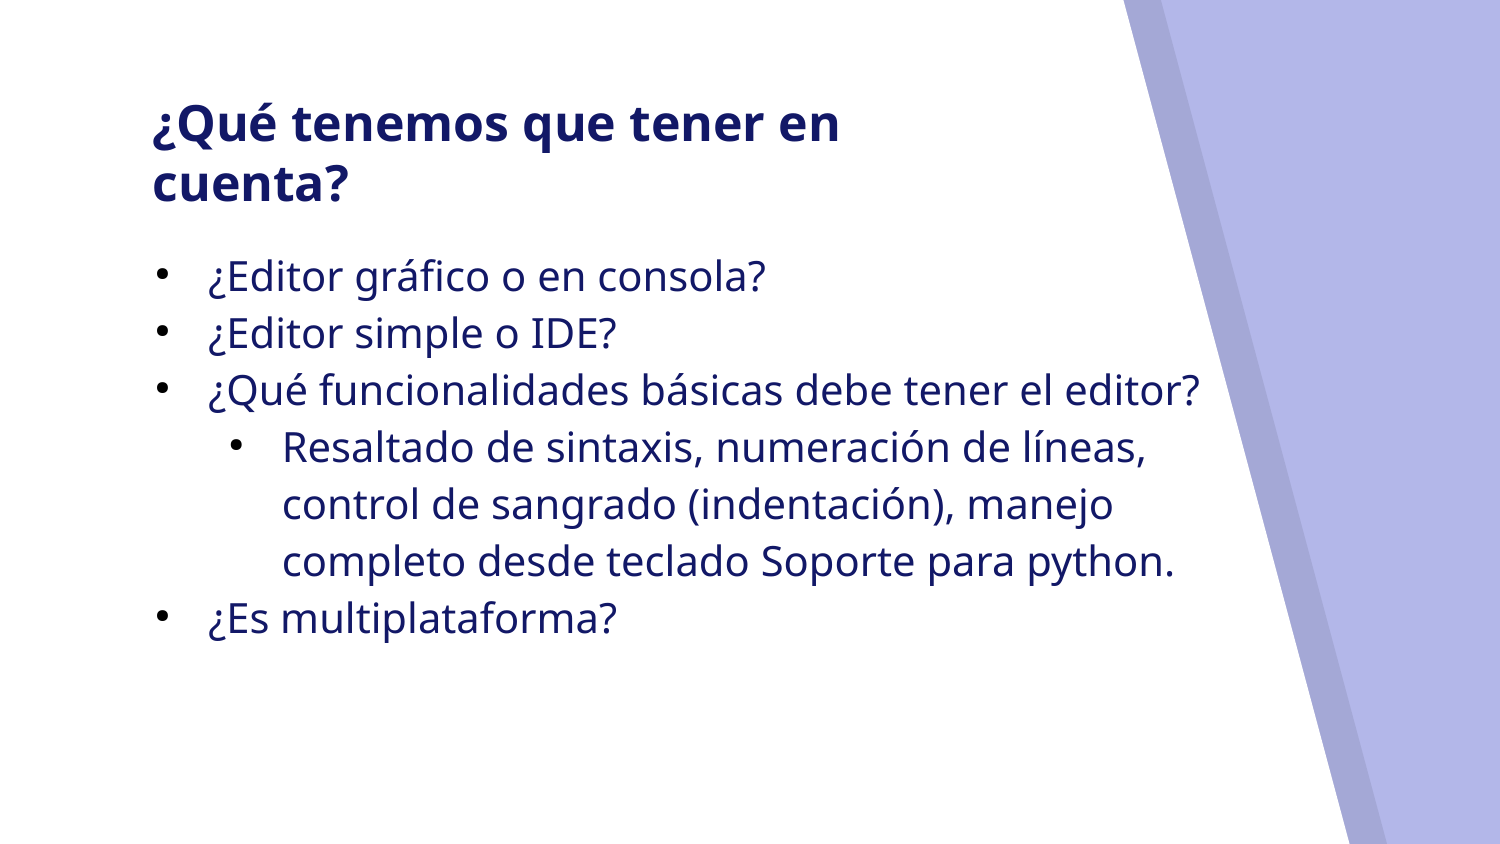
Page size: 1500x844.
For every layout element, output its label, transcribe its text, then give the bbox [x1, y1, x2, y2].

list ¿Editor gráfico o en consola? ¿Editor simple o IDE? ¿Qué funcionalidades básicas debe tener el editor? Resaltado de sintaxis, numeración de líneas, control de sangrado (indentación), manejo completo desde teclado Soporte para python. ¿Es multiplataforma? [137, 246, 1229, 781]
title ¿Qué tenemos que tener en cuenta? [137, 146, 1011, 227]
